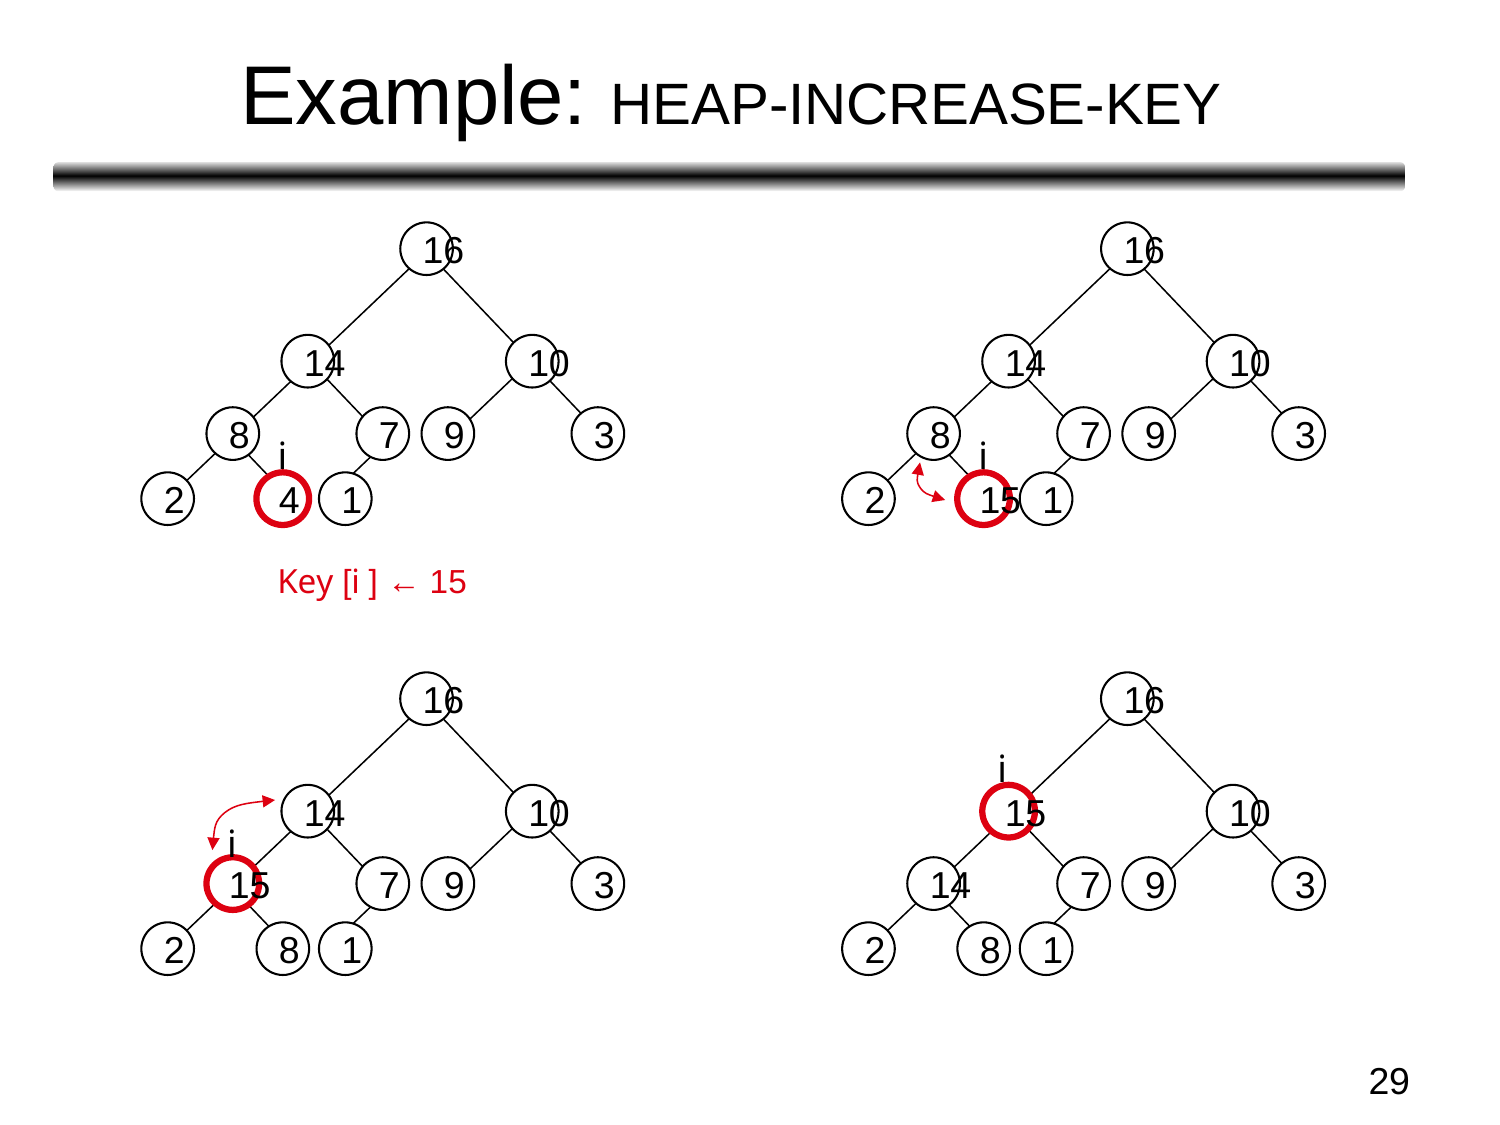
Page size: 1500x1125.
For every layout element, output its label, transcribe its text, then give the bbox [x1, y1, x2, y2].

text_box 16 [449, 699, 453, 709]
text_box 9 [421, 407, 475, 460]
text_box 1 [1019, 472, 1073, 526]
text_box 7 [1057, 857, 1110, 910]
text_box 9 [1122, 857, 1176, 910]
text_box 10 [1206, 784, 1257, 838]
text_box 2 [842, 922, 895, 976]
text_box 10 [553, 353, 559, 373]
text_box 16 [1149, 240, 1154, 249]
text_box 4 [256, 481, 310, 526]
text_box 14 [281, 334, 334, 388]
text_box 7 [1057, 407, 1110, 460]
text_box 10 [1254, 353, 1260, 373]
text_box 16 [448, 690, 453, 699]
text_box 3 [1272, 857, 1326, 910]
text_box 14 [281, 784, 334, 838]
text_box 1 [1019, 922, 1073, 976]
text_box i [212, 812, 252, 873]
text_box 14 [328, 359, 335, 368]
text_box 10 [505, 784, 557, 838]
text_box i [982, 737, 1022, 798]
text_box 16 [1150, 699, 1154, 709]
text_box 14 [954, 881, 960, 890]
text_box 8 [957, 922, 1010, 976]
text_box 2 [141, 472, 194, 526]
text_box 16 [1150, 249, 1154, 259]
text_box 16 [1101, 672, 1152, 726]
text_box Key [i ] ← 15 [262, 552, 482, 608]
text_box 15 [255, 875, 260, 883]
text_box 8 [256, 922, 310, 976]
text_box 7 [356, 407, 410, 460]
text_box 10 [553, 803, 559, 823]
text_box 15 [206, 867, 260, 910]
text_box 9 [1122, 407, 1176, 460]
text_box 16 [448, 240, 453, 249]
text_box 16 [1101, 222, 1152, 276]
text_box 15 [982, 788, 1035, 838]
text_box 3 [571, 857, 625, 910]
text_box 1 [318, 922, 372, 976]
text_box 15 [957, 480, 1010, 526]
text_box 16 [400, 672, 451, 726]
text_box 3 [571, 407, 625, 460]
text_box i [262, 424, 303, 485]
text_box 16 [449, 249, 453, 259]
text_box 1 [318, 472, 372, 526]
title Example: HEAP-INCREASE-KEY [55, 16, 1406, 166]
text_box 10 [1254, 803, 1260, 823]
text_box i [212, 812, 223, 835]
text_box 14 [328, 809, 335, 818]
text_box 9 [421, 857, 475, 910]
text_box 2 [141, 922, 194, 976]
text_box 10 [505, 334, 557, 388]
text_box 14 [1029, 359, 1035, 368]
text_box 8 [206, 407, 260, 460]
text_box 16 [1149, 690, 1154, 699]
text_box 2 [842, 472, 895, 526]
text_box 7 [356, 857, 410, 910]
text_box i [963, 424, 1003, 485]
text_box 16 [400, 222, 451, 276]
text_box 8 [907, 407, 960, 460]
text_box 3 [1272, 407, 1326, 460]
text_box 14 [907, 857, 960, 910]
text_box 14 [982, 334, 1035, 388]
text_box 10 [1206, 334, 1257, 388]
